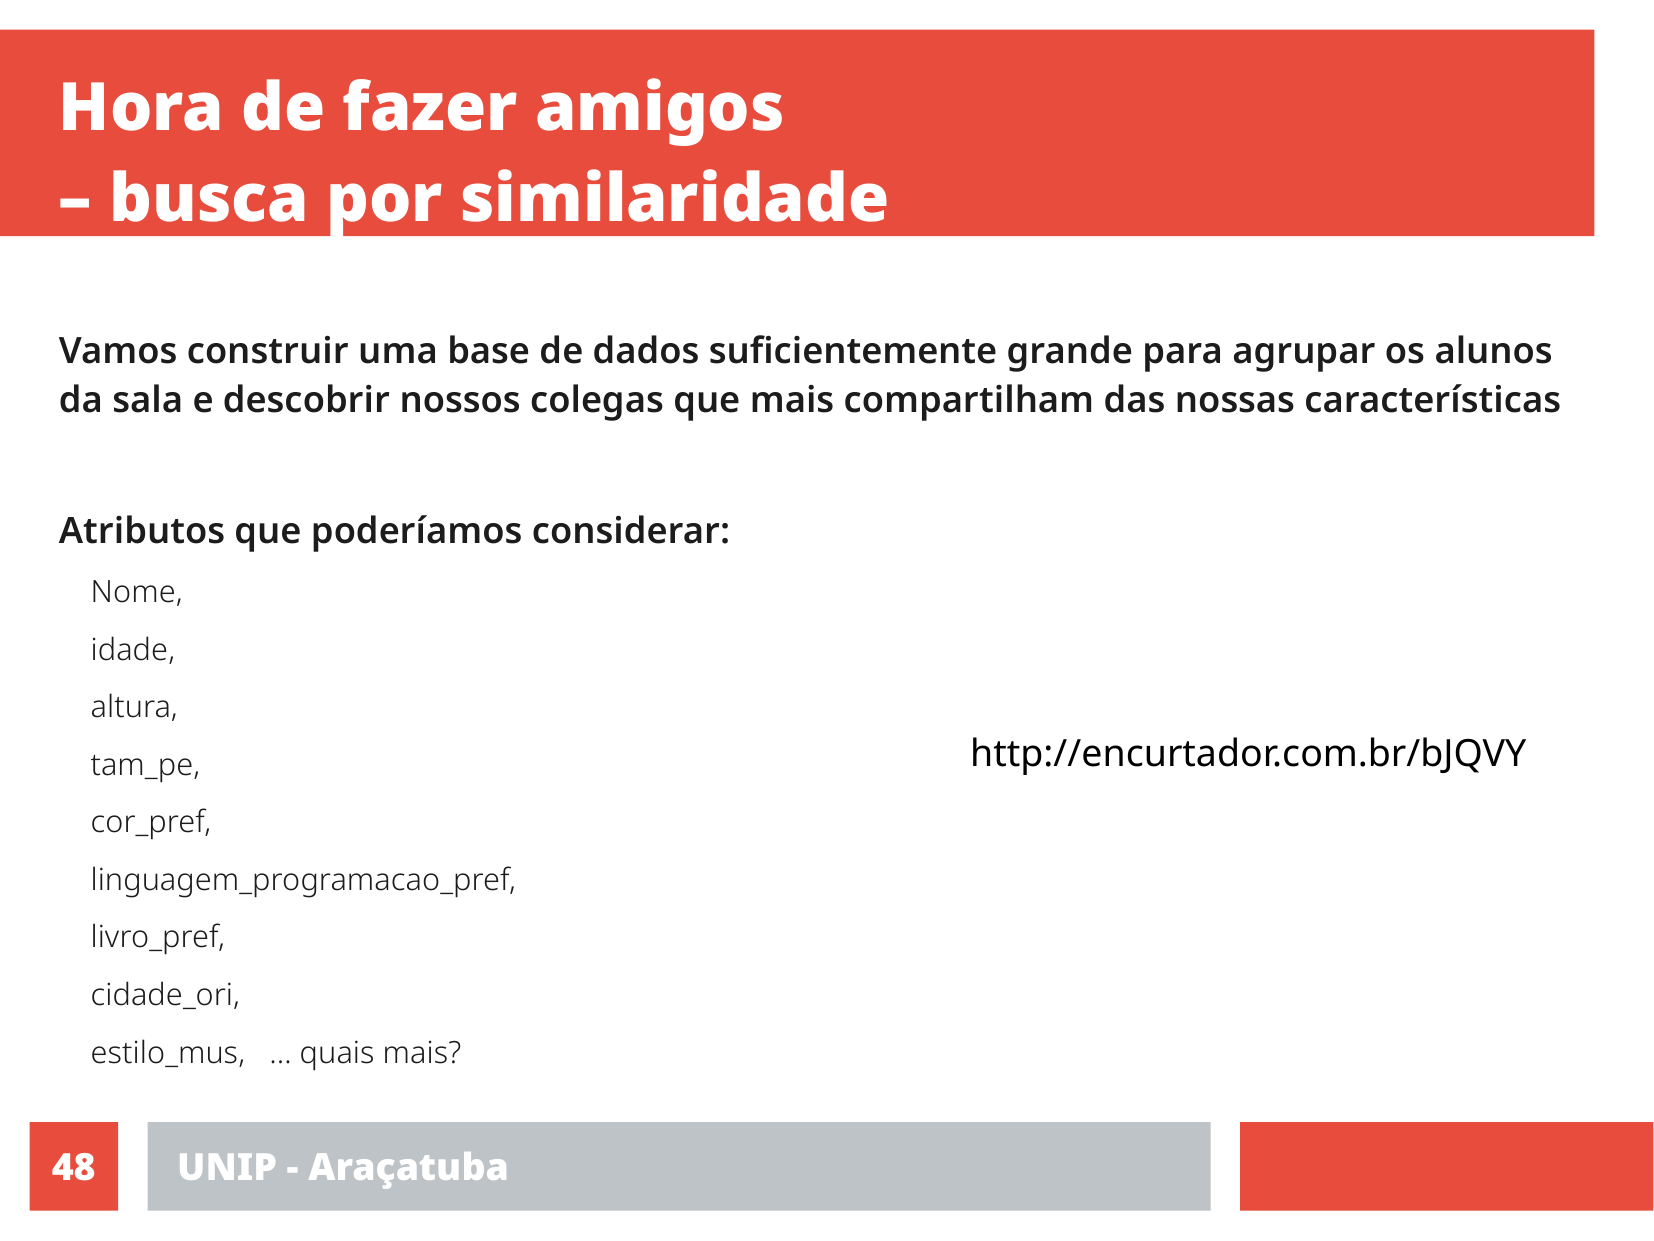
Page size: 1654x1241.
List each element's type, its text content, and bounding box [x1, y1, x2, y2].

list Vamos construir uma base de dados suficientemente grande para agrupar os alunos da sala e descobrir nossos colegas que mais compartilham das nossas características Atributos que poderíamos considerar: Nome, idade, altura, tam_pe, cor_pref, linguagem_programacao_pref, livro_pref, cidade_ori, estilo_mus, … quais mais? [59, 324, 1565, 1093]
text_box http://encurtador.com.br/bJQVY [955, 719, 1607, 822]
title Hora de fazer amigos – busca por similaridade [59, 59, 1595, 207]
